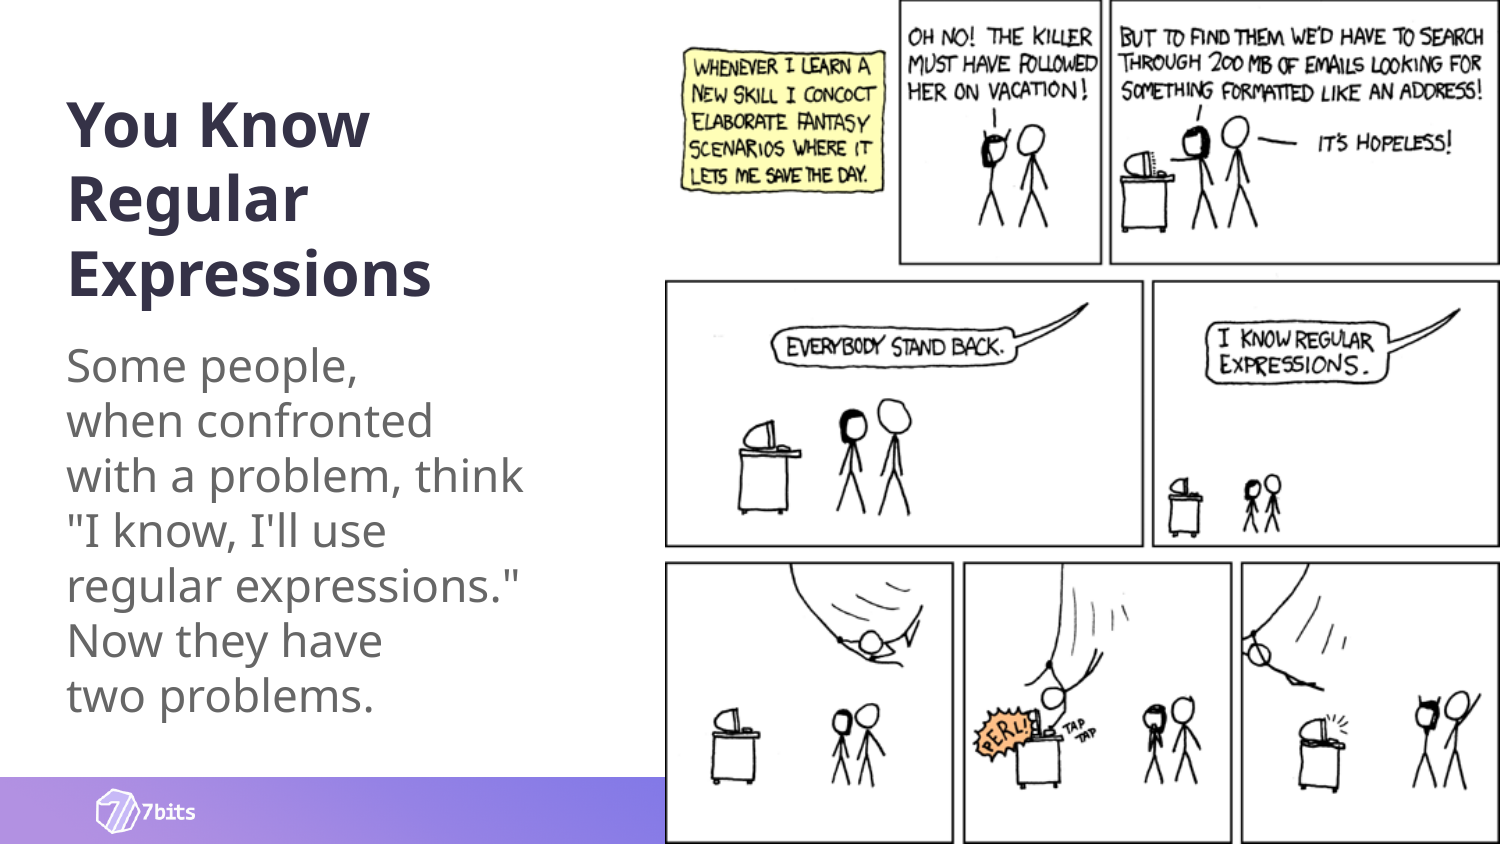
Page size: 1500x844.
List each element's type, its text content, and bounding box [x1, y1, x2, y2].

picture [0, 0, 1500, 844]
list Some people, when confronted with a problem, think "I know, I'll use regular expressions." Now they have two problems. [51, 321, 616, 745]
title You Know Regular Expressions [51, 69, 616, 164]
